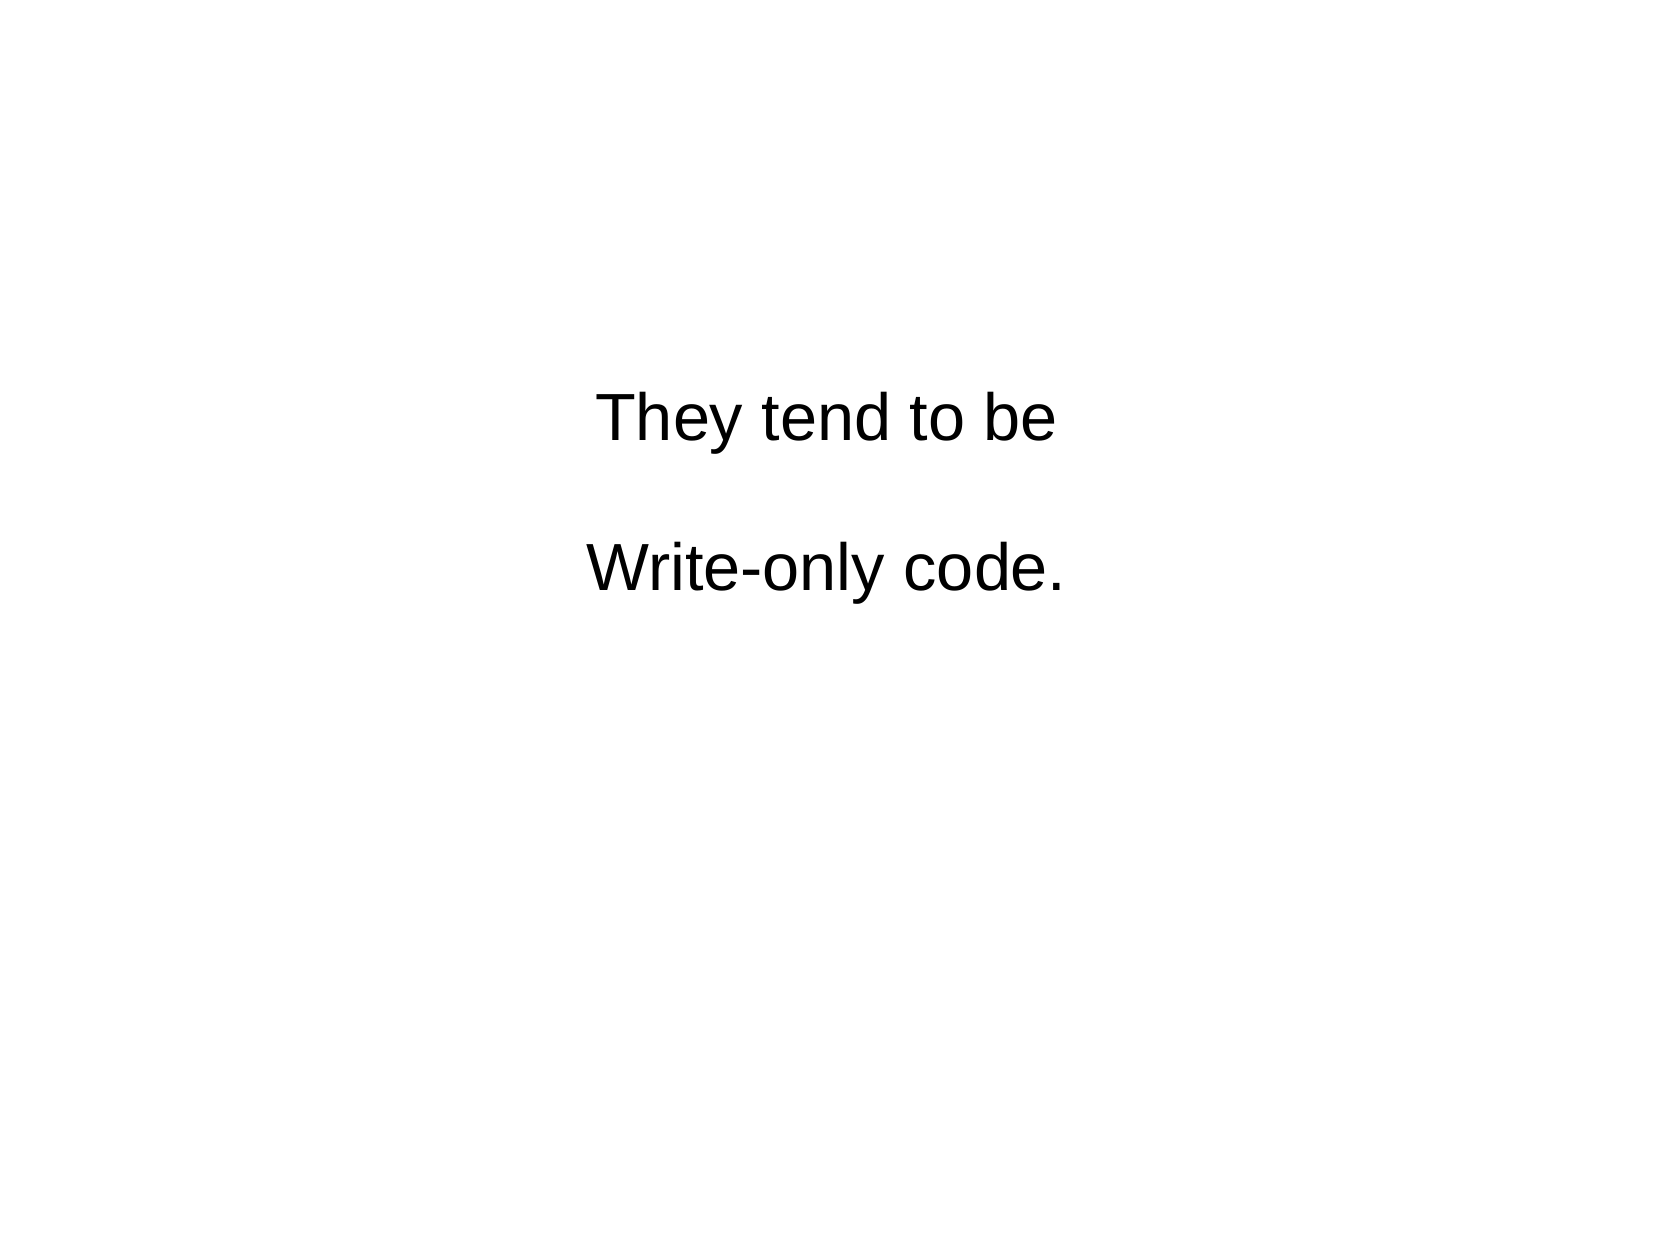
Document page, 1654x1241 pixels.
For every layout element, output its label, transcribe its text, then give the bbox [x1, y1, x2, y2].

subtitle They tend to be Write-only code. [82, 49, 1571, 1010]
